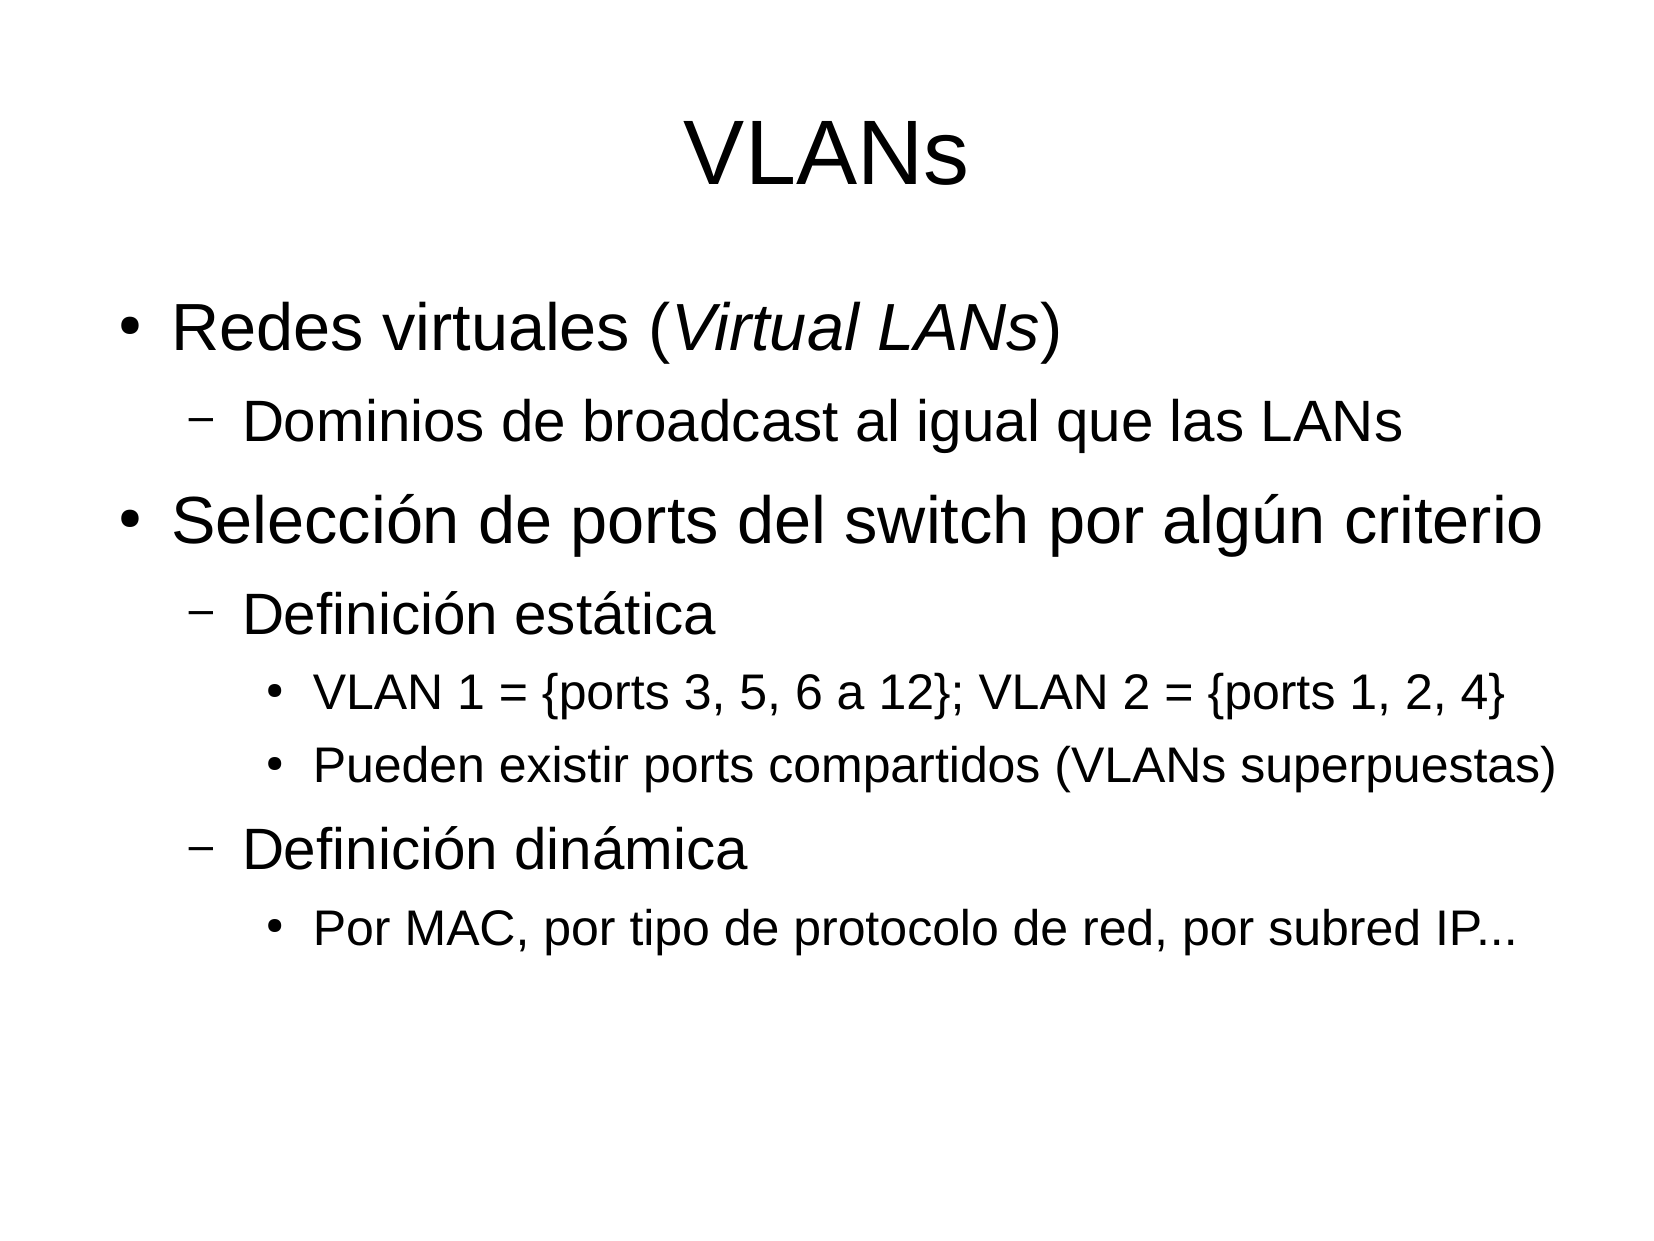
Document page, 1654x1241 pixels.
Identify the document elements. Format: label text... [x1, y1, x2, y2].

list Redes virtuales (Virtual LANs) Dominios de broadcast al igual que las LANs Selección de ports del switch por algún criterio Definición estática VLAN 1 = {ports 3, 5, 6 a 12}; VLAN 2 = {ports 1, 2, 4} Pueden existir ports compartidos (VLANs superpuestas) Definición dinámica Por MAC, por tipo de protocolo de red, por subred IP... [82, 290, 1571, 1010]
title VLANs [82, 49, 1571, 257]
